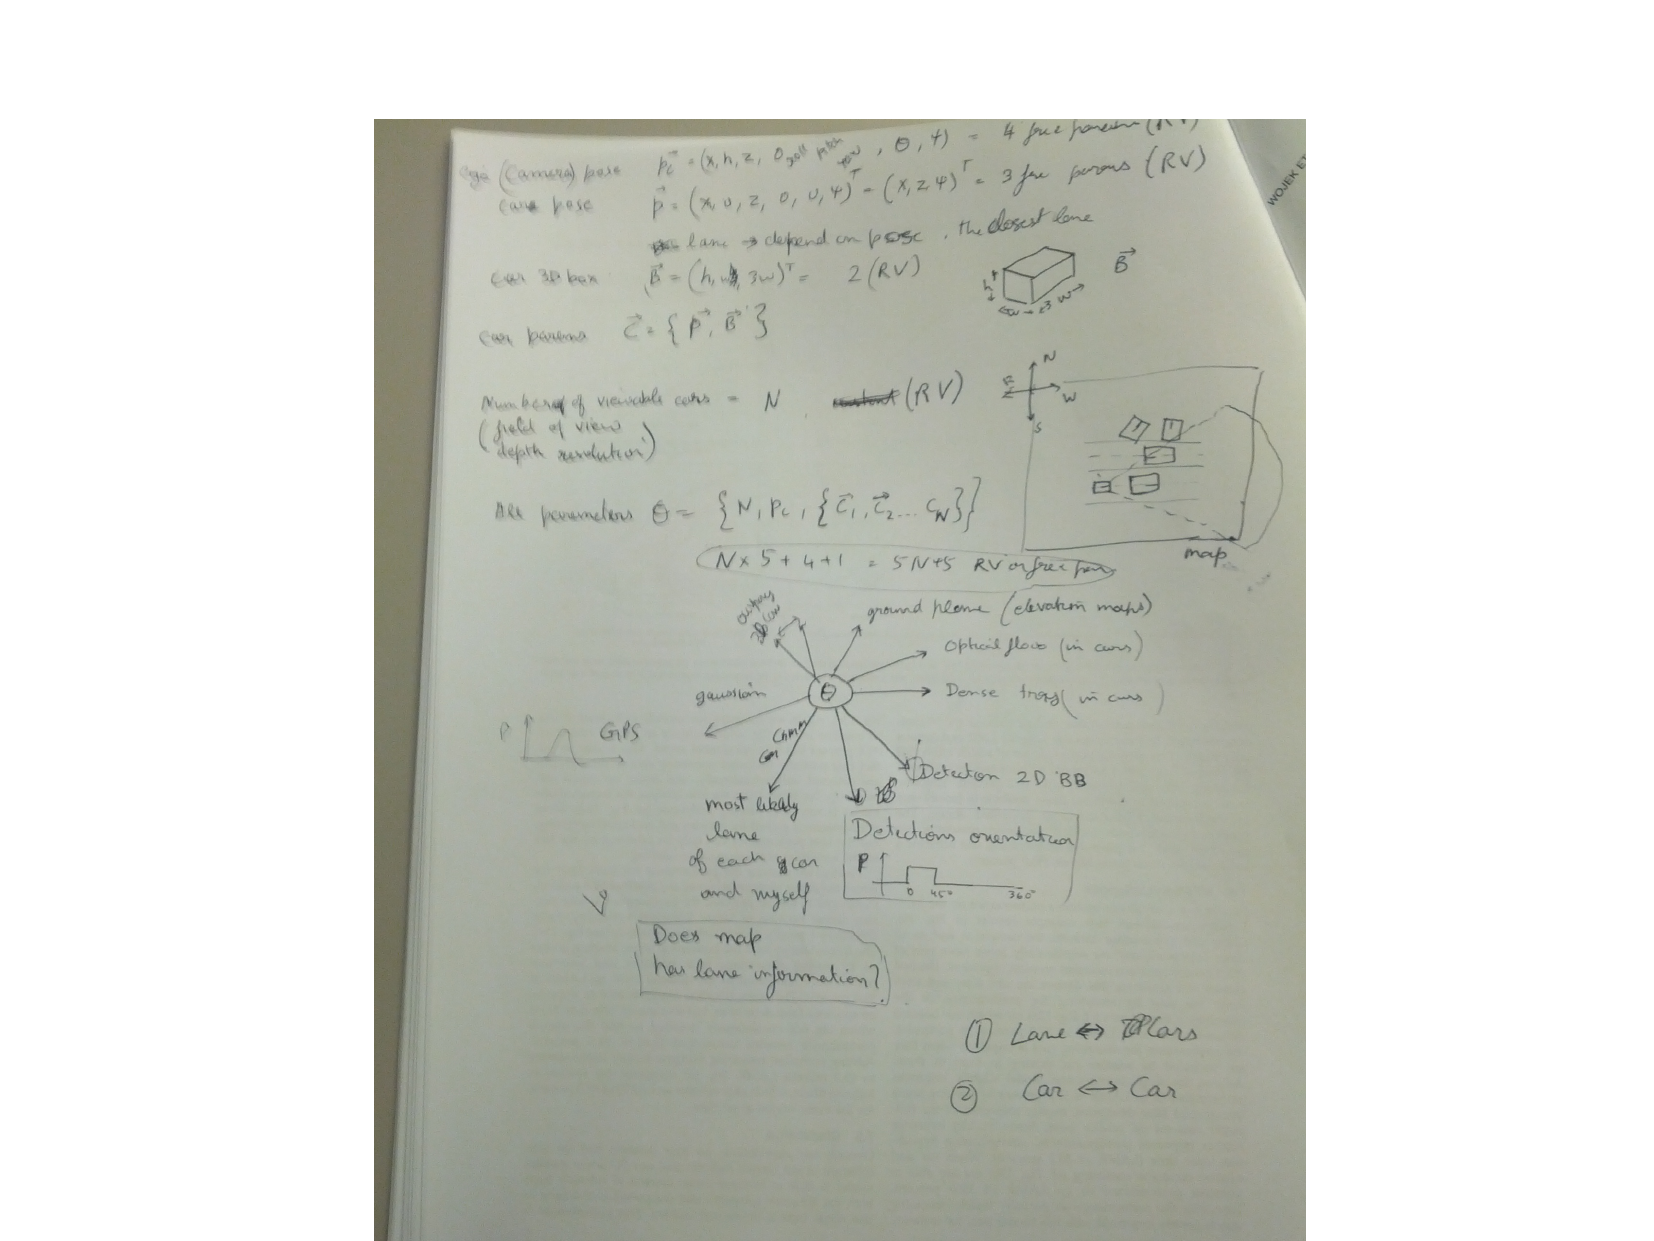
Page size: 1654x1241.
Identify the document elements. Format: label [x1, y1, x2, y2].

picture [374, 119, 1306, 1241]
